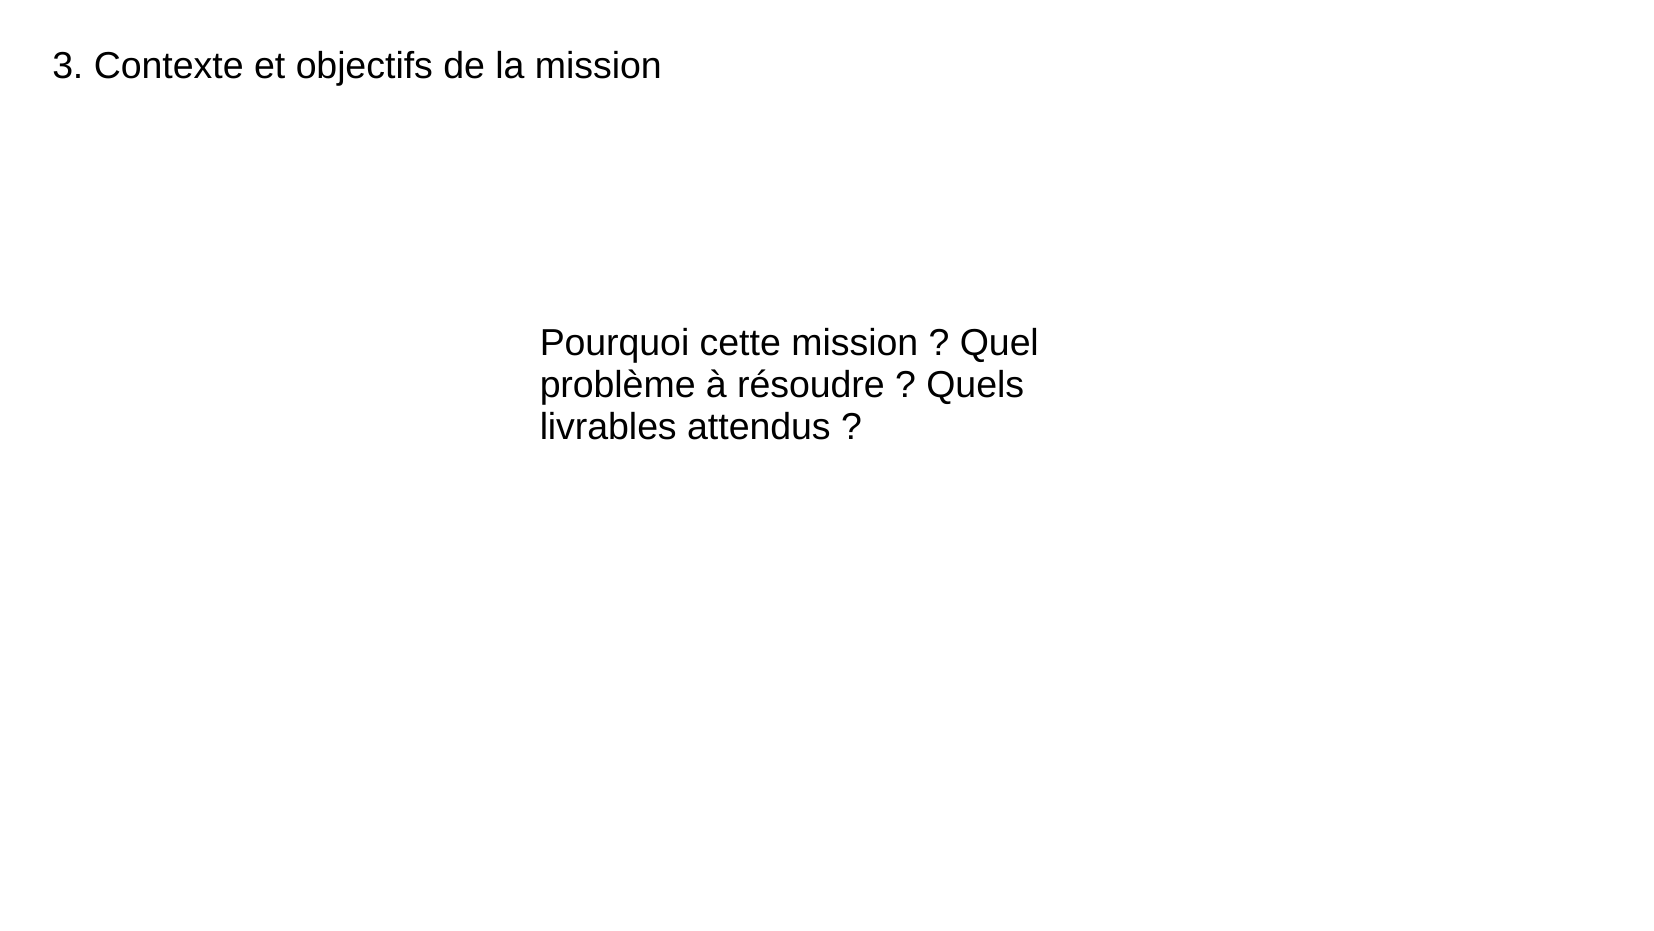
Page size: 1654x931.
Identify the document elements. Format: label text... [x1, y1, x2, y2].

text_box 3. Contexte et objectifs de la mission [37, 37, 826, 137]
text_box Pourquoi cette mission ? Quel problème à résoudre ? Quels livrables attendus ? [525, 313, 1126, 455]
